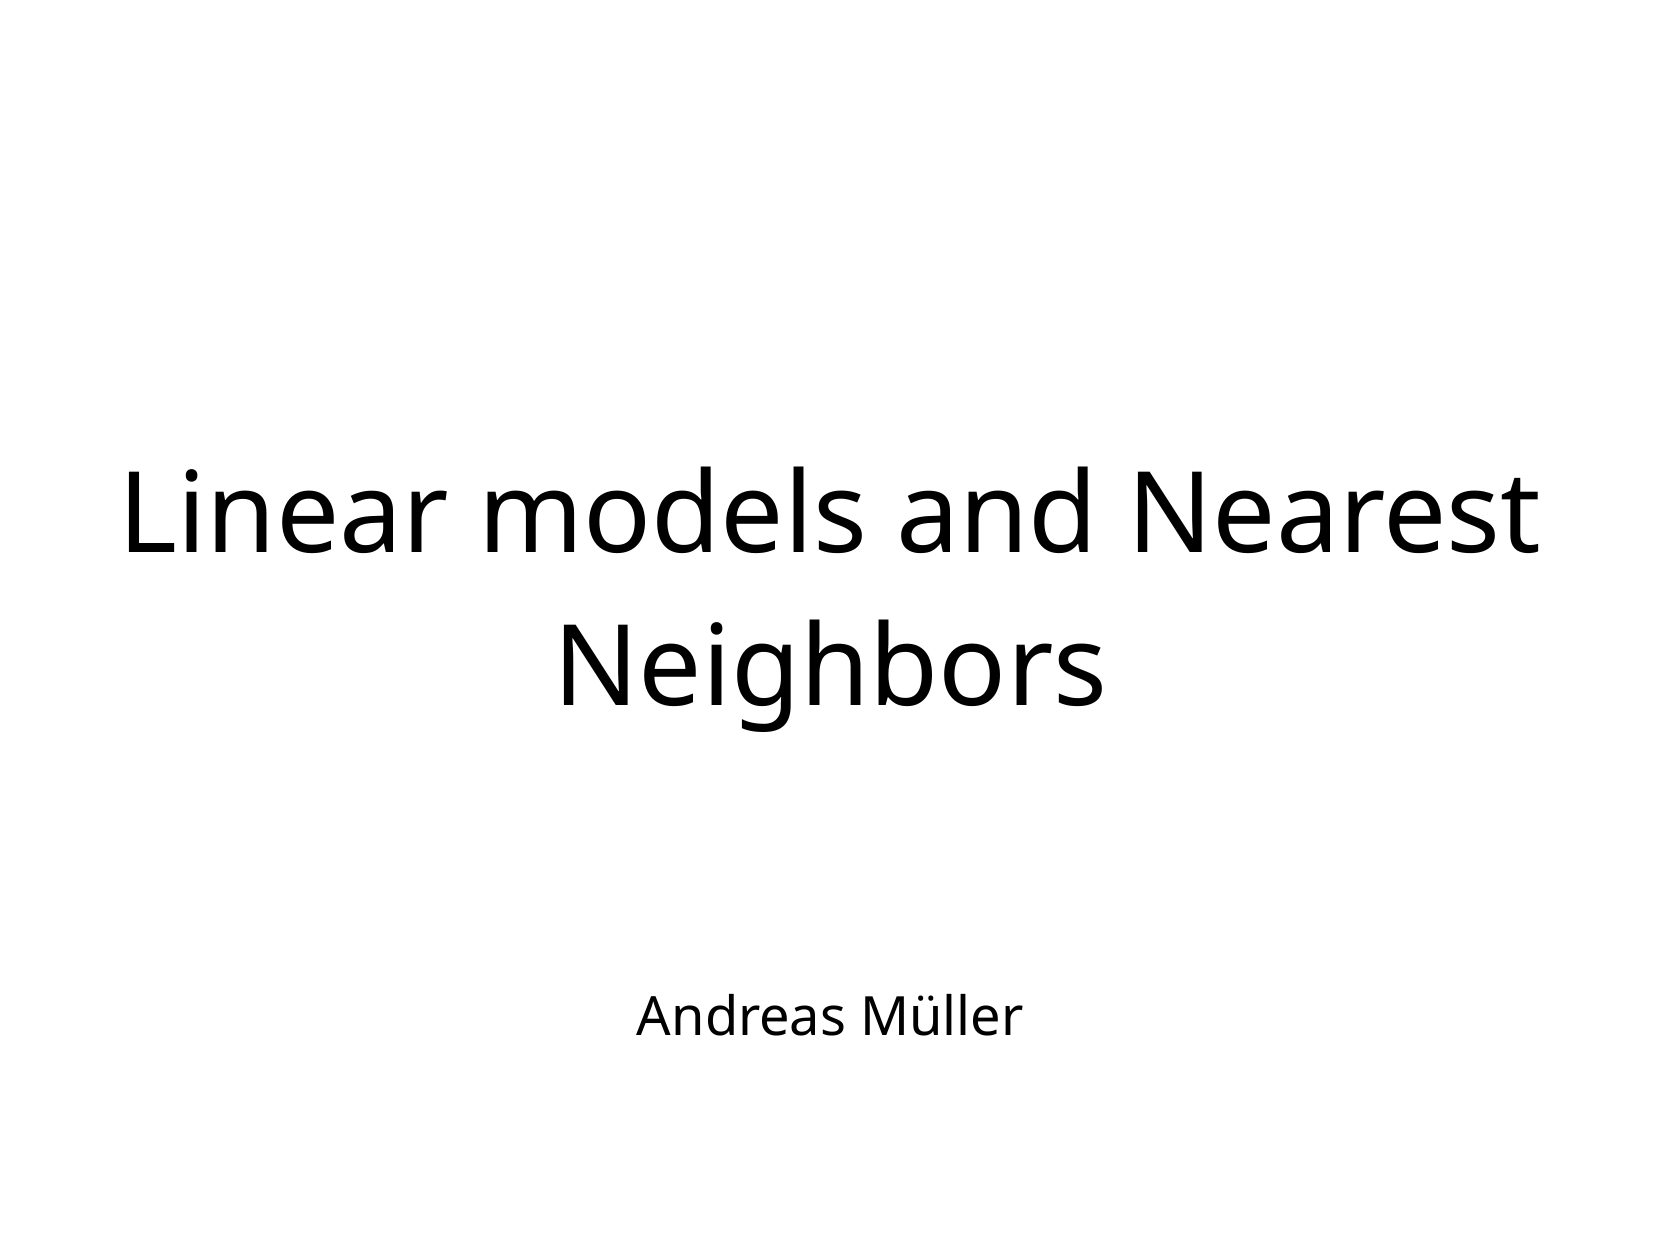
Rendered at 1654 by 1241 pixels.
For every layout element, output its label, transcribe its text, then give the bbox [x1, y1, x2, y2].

text_box Linear models and Nearest Neighbors Andreas Müller [86, 142, 1575, 1103]
